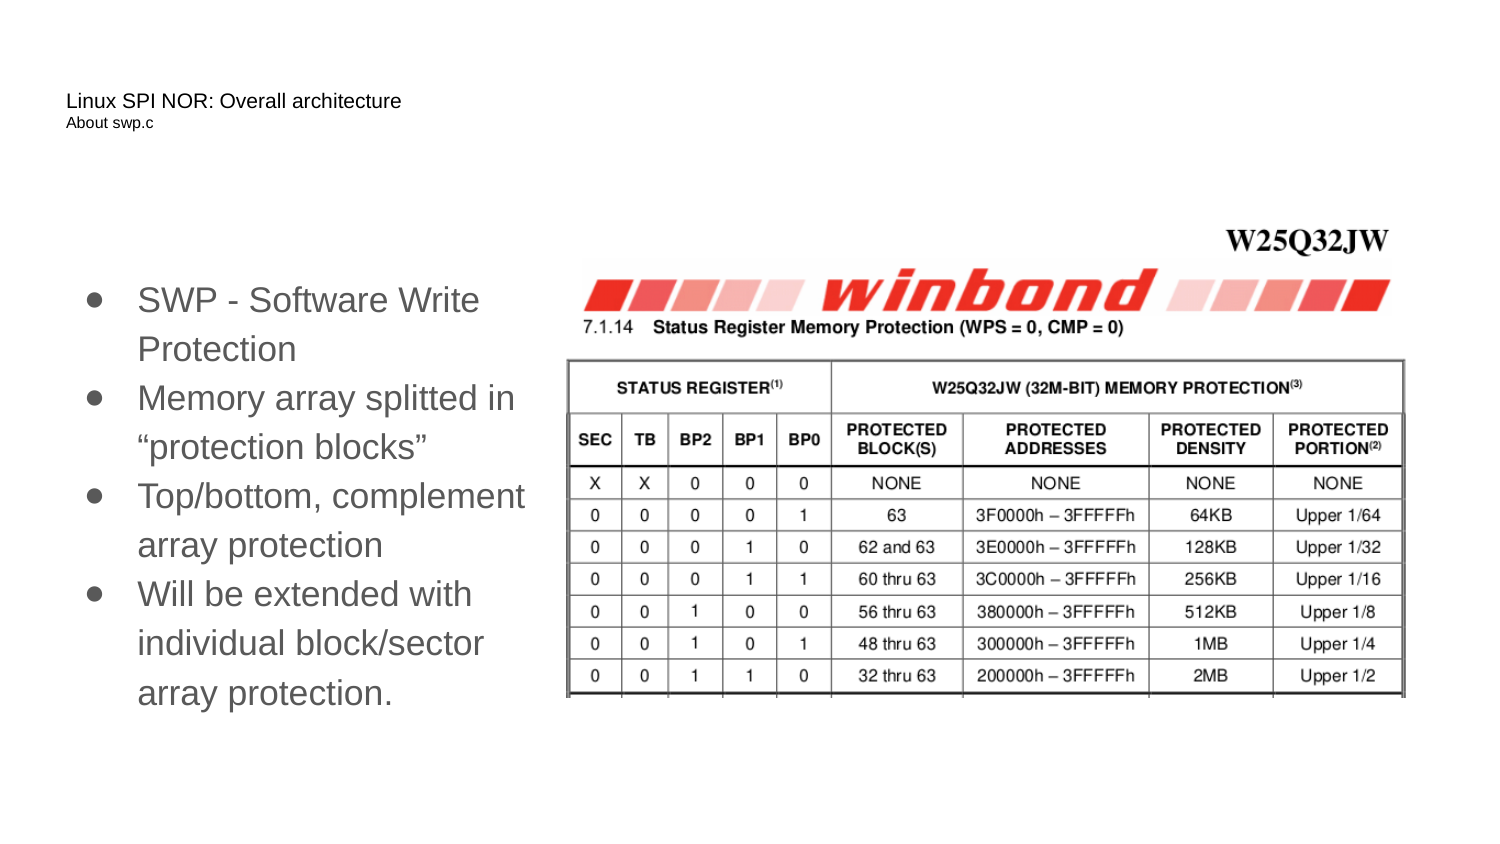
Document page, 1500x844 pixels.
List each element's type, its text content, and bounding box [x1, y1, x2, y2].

title Linux SPI NOR: Overall architecture About swp.c [51, 72, 1449, 167]
list SWP - Software Write Protection Memory array splitted in “protection blocks” Top/bottom, complement array protection Will be extended with individual block/sector array protection. [51, 189, 541, 750]
picture [540, 219, 1466, 698]
